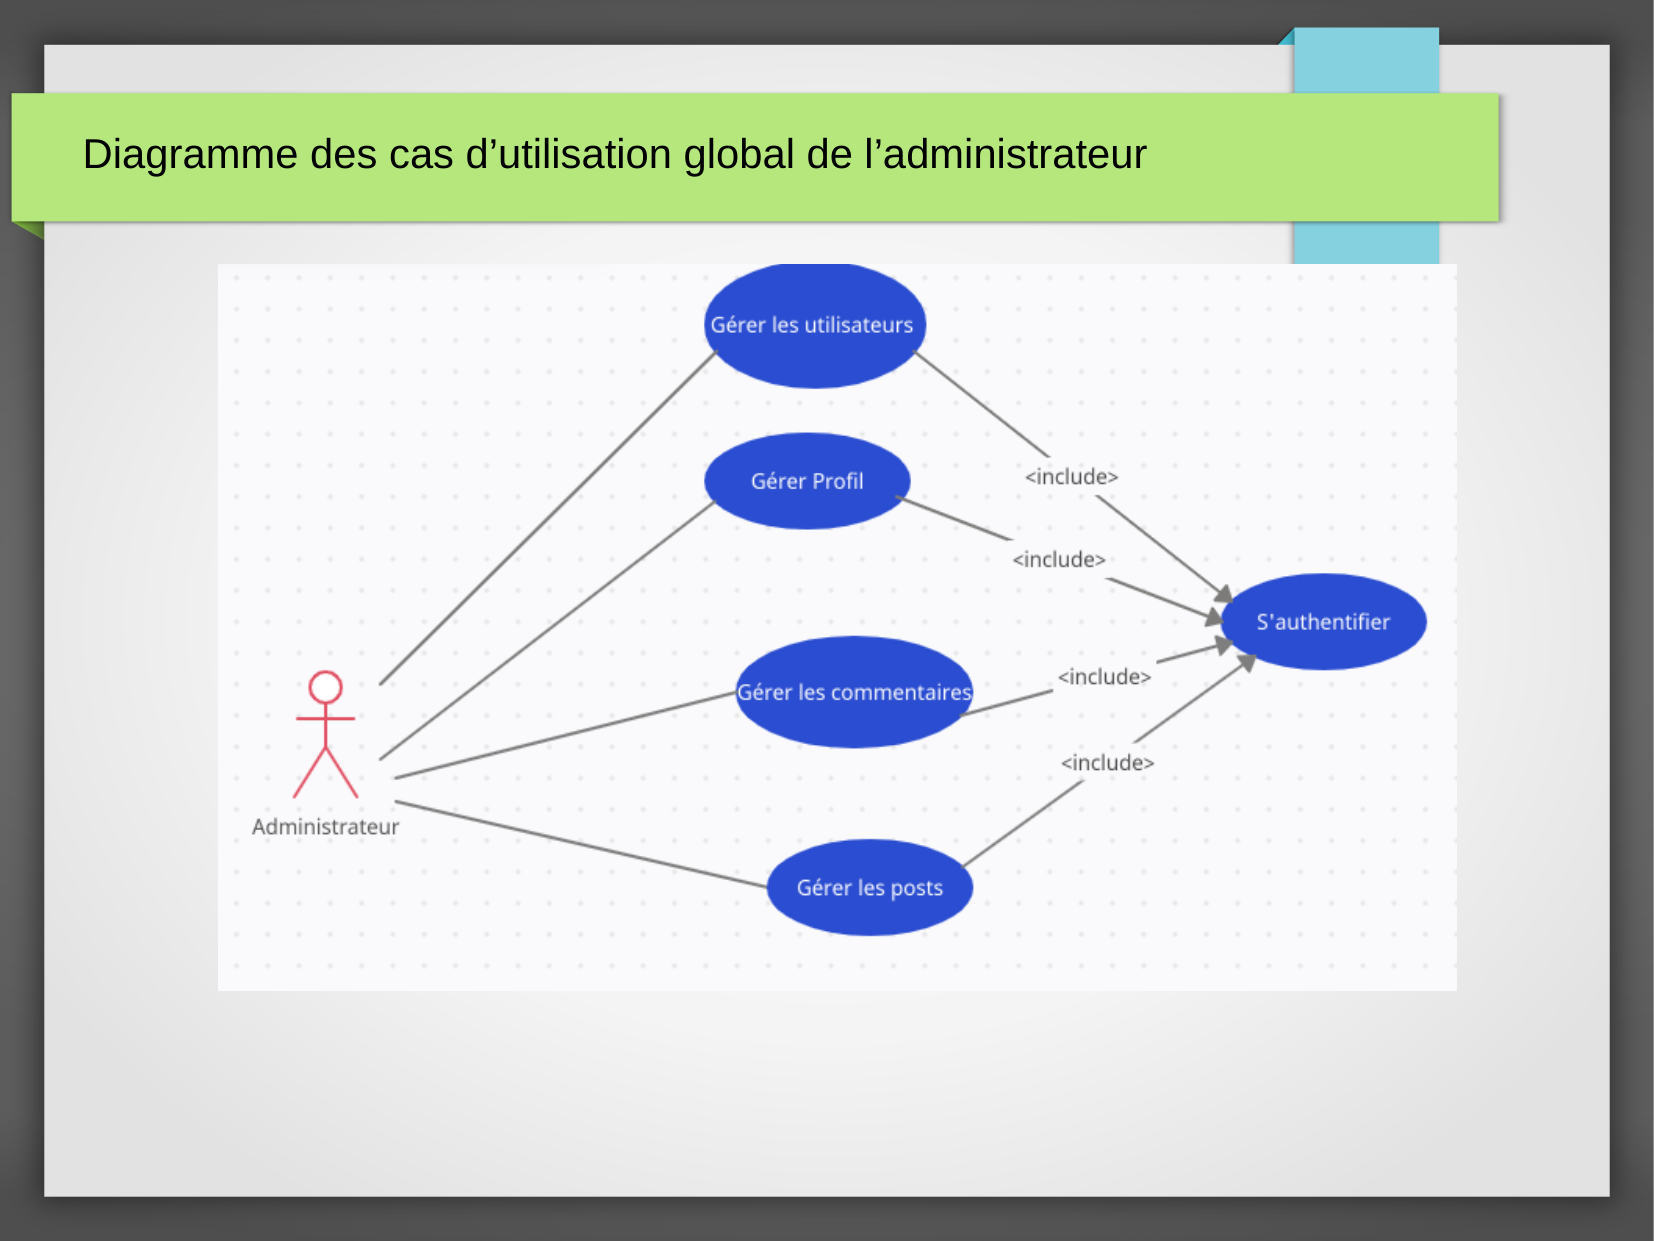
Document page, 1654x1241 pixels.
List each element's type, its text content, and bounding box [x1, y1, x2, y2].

picture [0, 0, 1654, 1241]
title Diagramme des cas d’utilisation global de l’administrateur [82, 94, 1264, 213]
